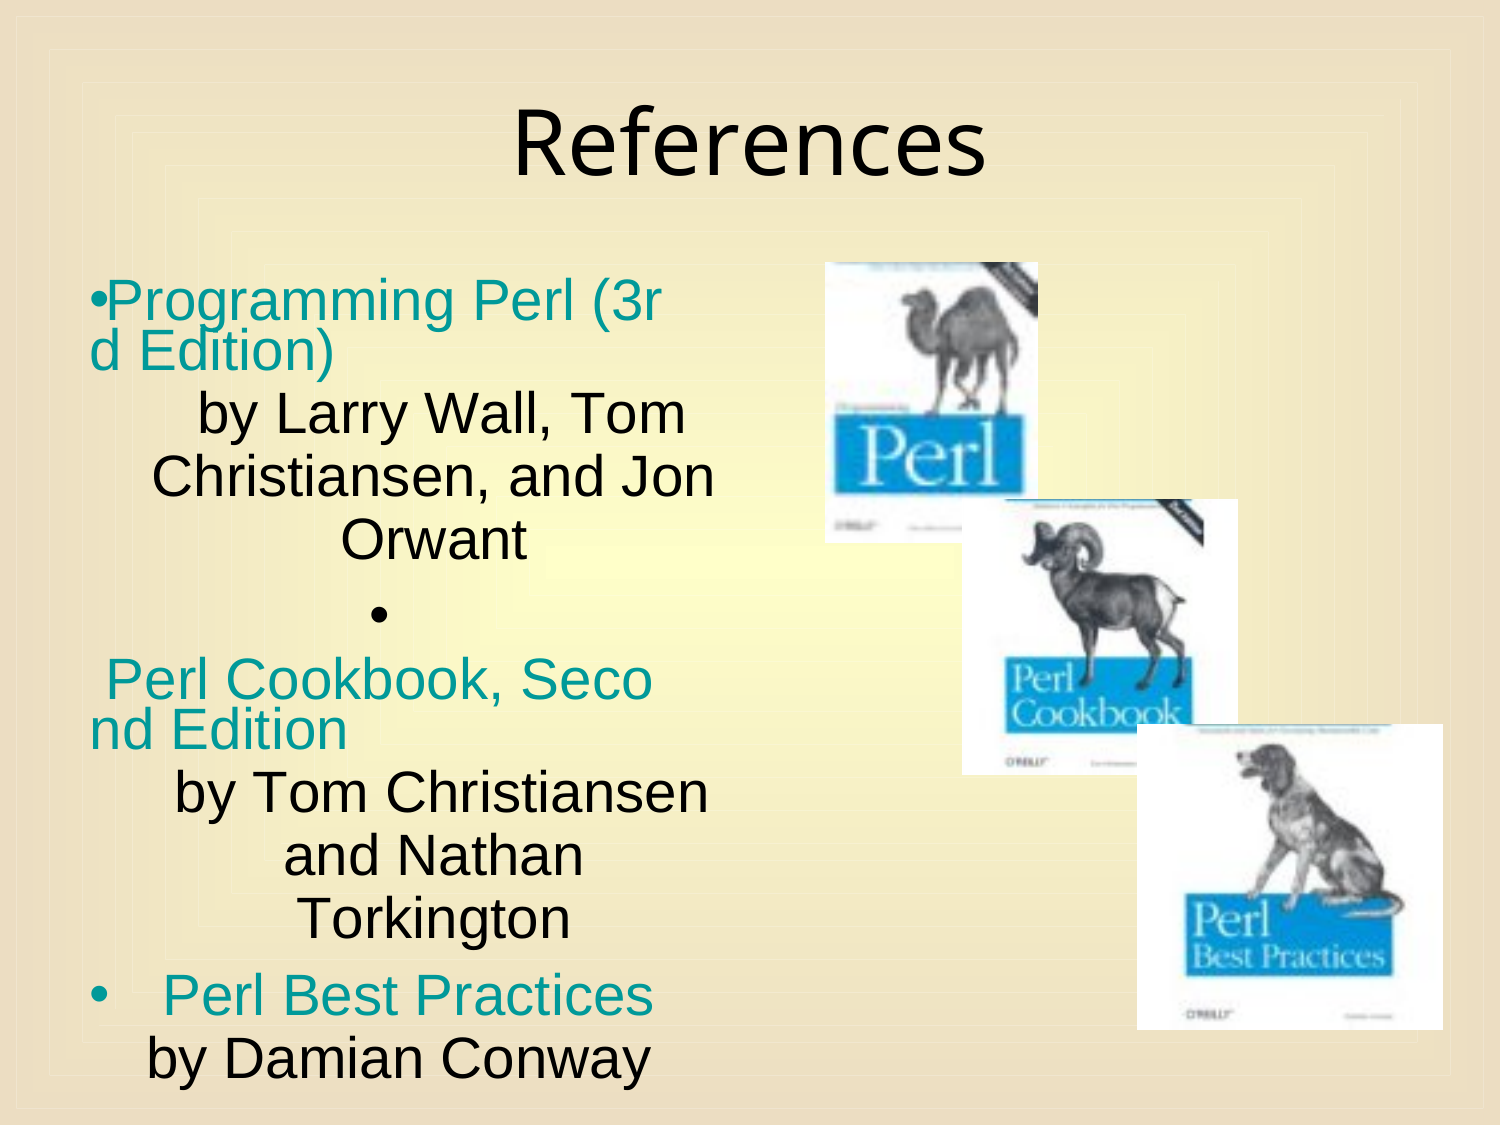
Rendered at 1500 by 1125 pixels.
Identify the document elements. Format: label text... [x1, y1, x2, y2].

list Programming Perl (3rd Edition) by Larry Wall, Tom Christiansen, and Jon Orwant Perl Cookbook, Second Edition by Tom Christiansen and Nathan Torkington Perl Best Practices by Damian Conway [75, 262, 738, 1005]
title References [75, 45, 1426, 233]
picture [825, 262, 1443, 1030]
